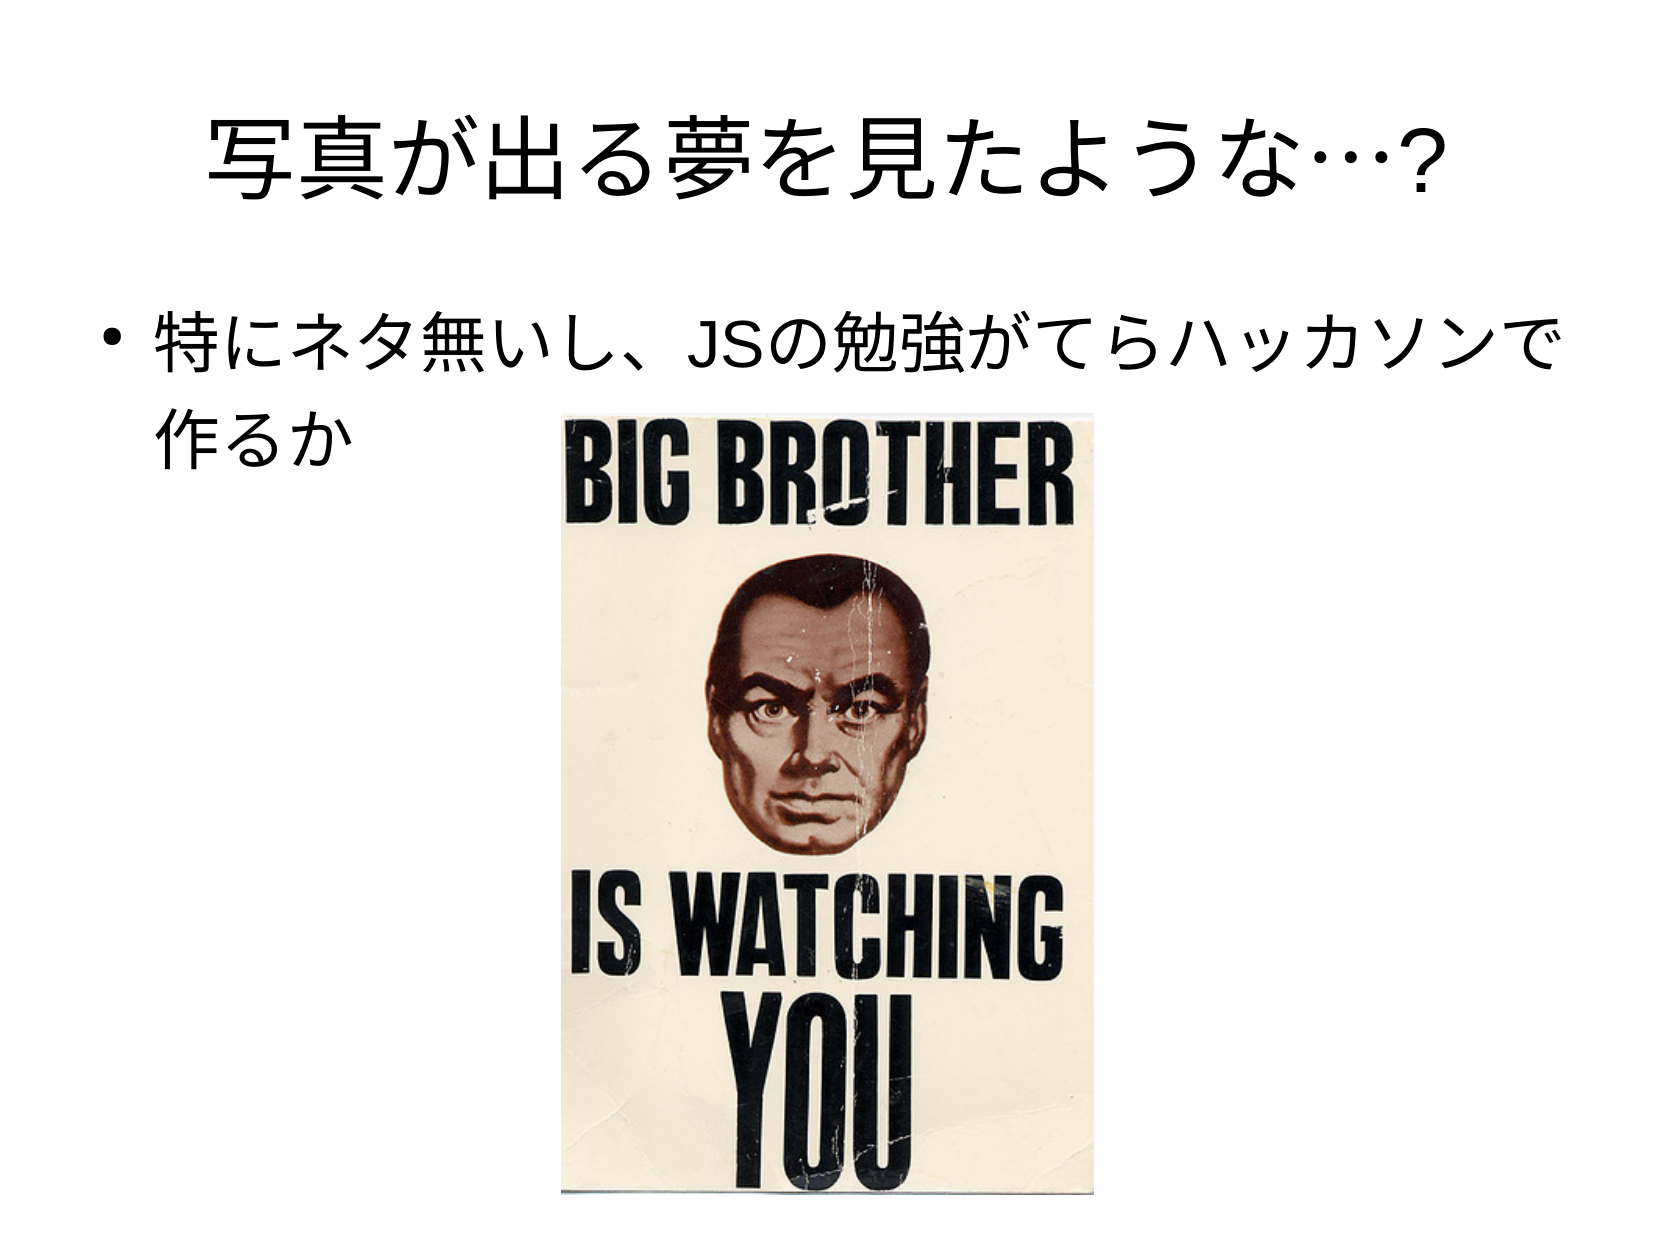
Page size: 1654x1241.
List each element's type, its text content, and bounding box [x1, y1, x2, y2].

picture [561, 413, 1094, 1195]
list 特にネタ無いし、JSの勉強がてらハッカソンで作るか [82, 290, 1571, 1109]
title 写真が出る夢を見たような…? [82, 49, 1571, 257]
